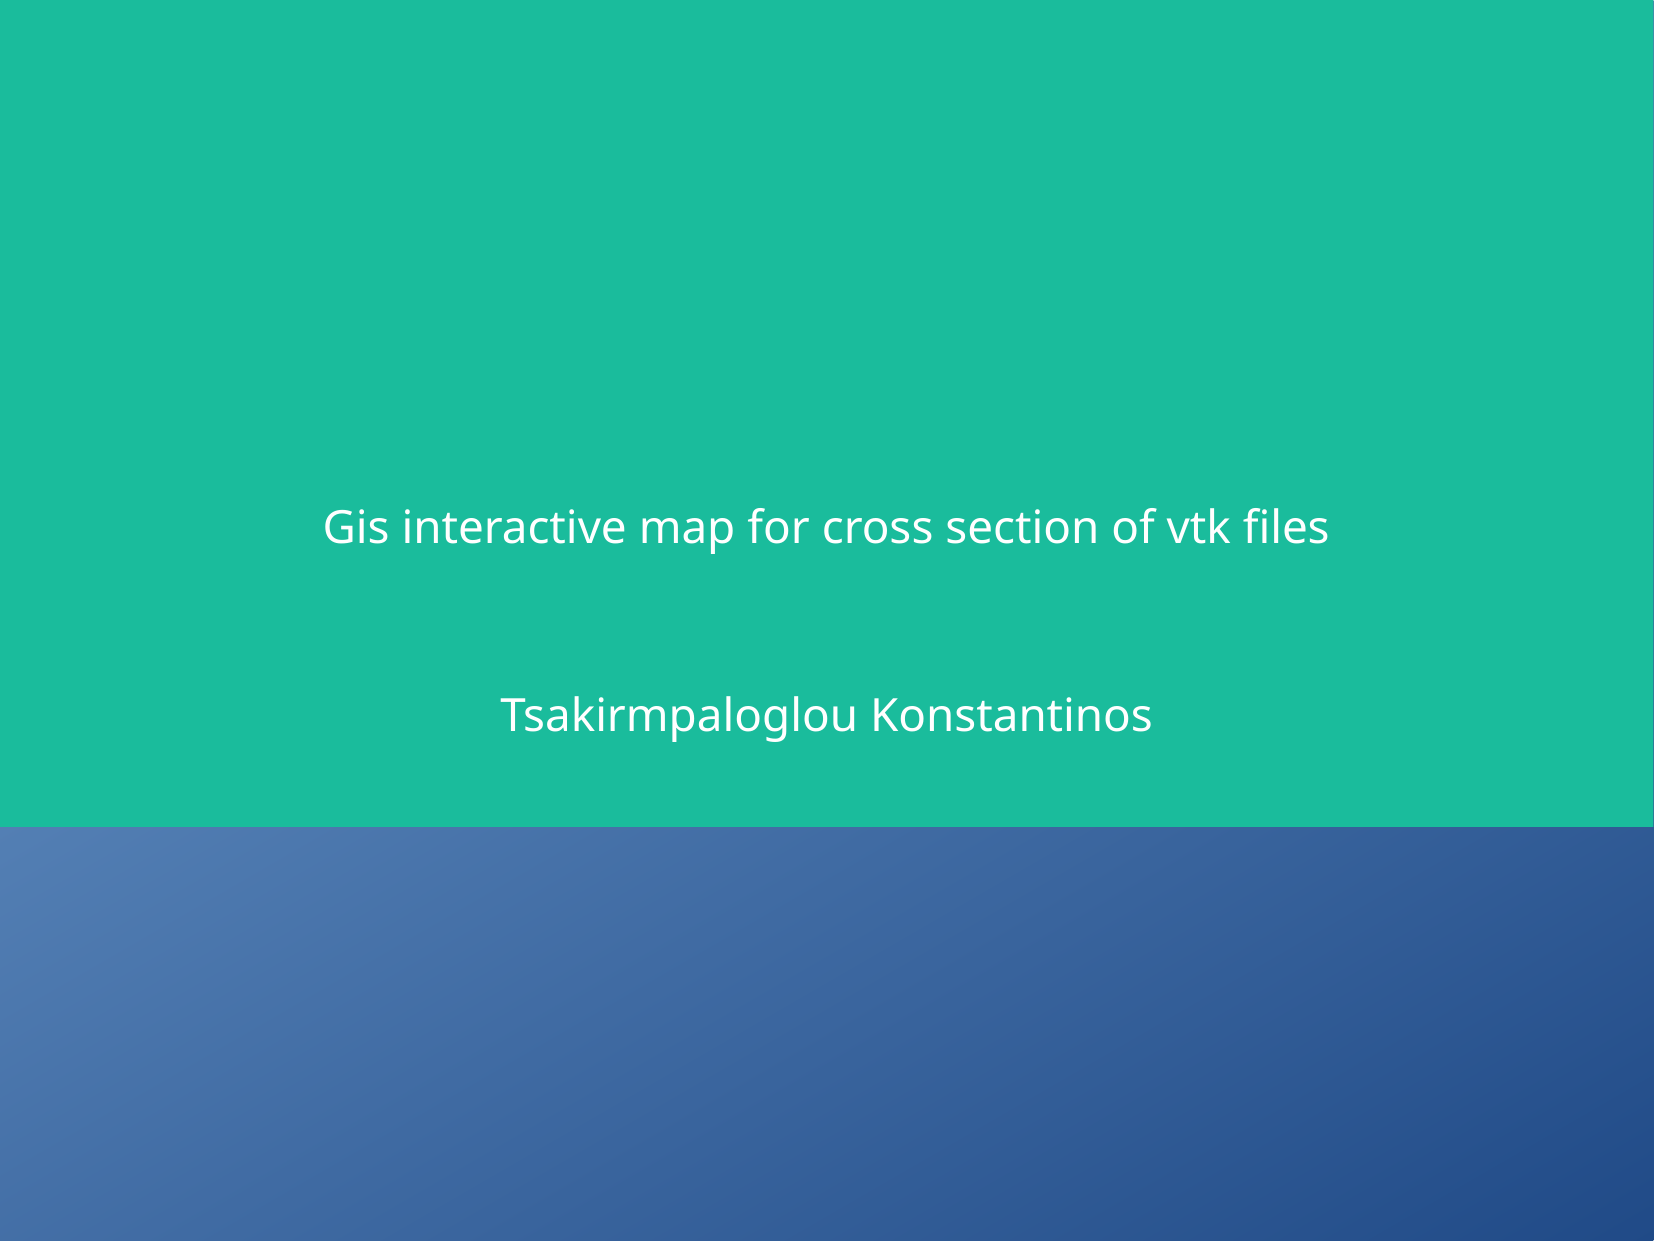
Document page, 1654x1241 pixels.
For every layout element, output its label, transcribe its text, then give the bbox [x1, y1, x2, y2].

subtitle Gis interactive map for cross section of vtk files Tsakirmpaloglou Konstantinos [236, 346, 1418, 894]
